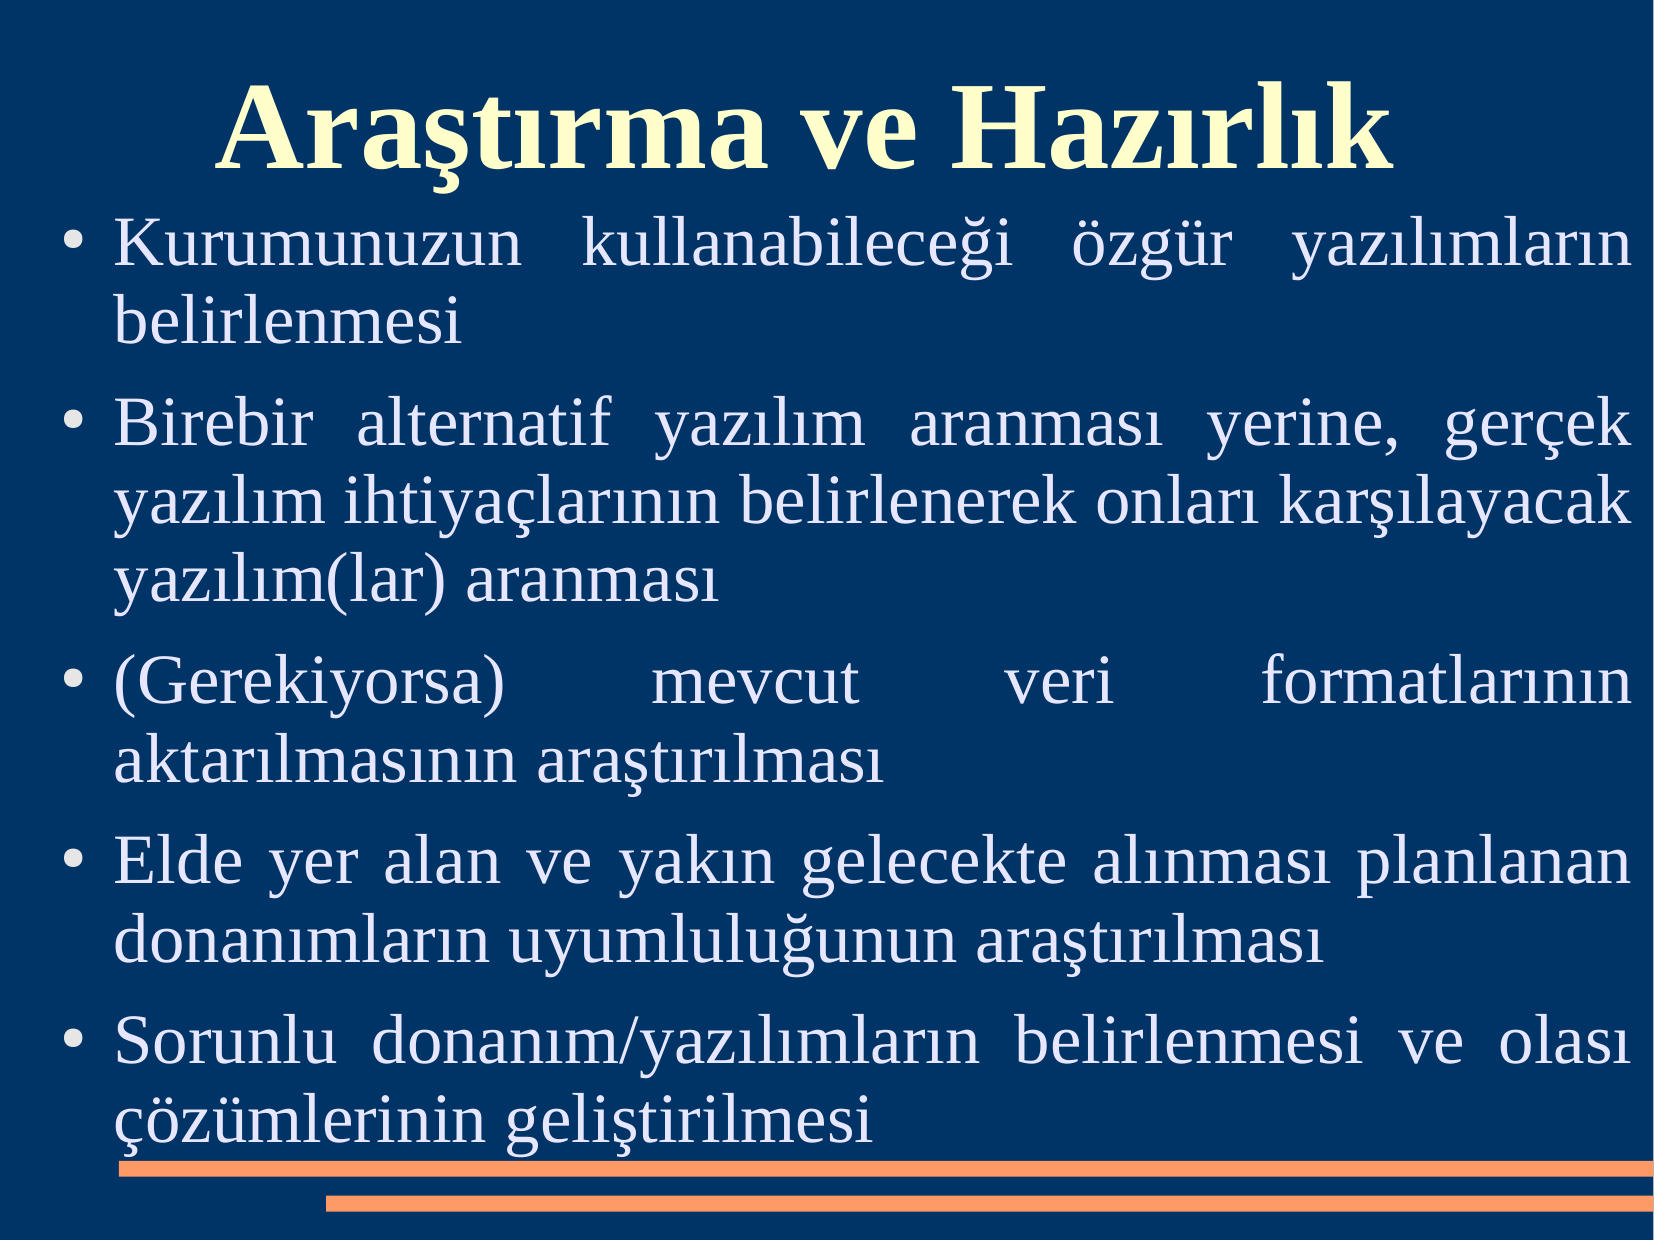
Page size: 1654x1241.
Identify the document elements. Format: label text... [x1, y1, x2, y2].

list Kurumunuzun kullanabileceği özgür yazılımların belirlenmesi Birebir alternatif yazılım aranması yerine, gerçek yazılım ihtiyaçlarının belirlenerek onları karşılayacak yazılım(lar) aranması (Gerekiyorsa) mevcut veri formatlarının aktarılmasının araştırılması Elde yer alan ve yakın gelecekte alınması planlanan donanımların uyumluluğunun araştırılması Sorunlu donanım/yazılımların belirlenmesi ve olası çözümlerinin geliştirilmesi [42, 202, 1636, 1158]
title Araştırma ve Hazırlık [87, 22, 1522, 202]
